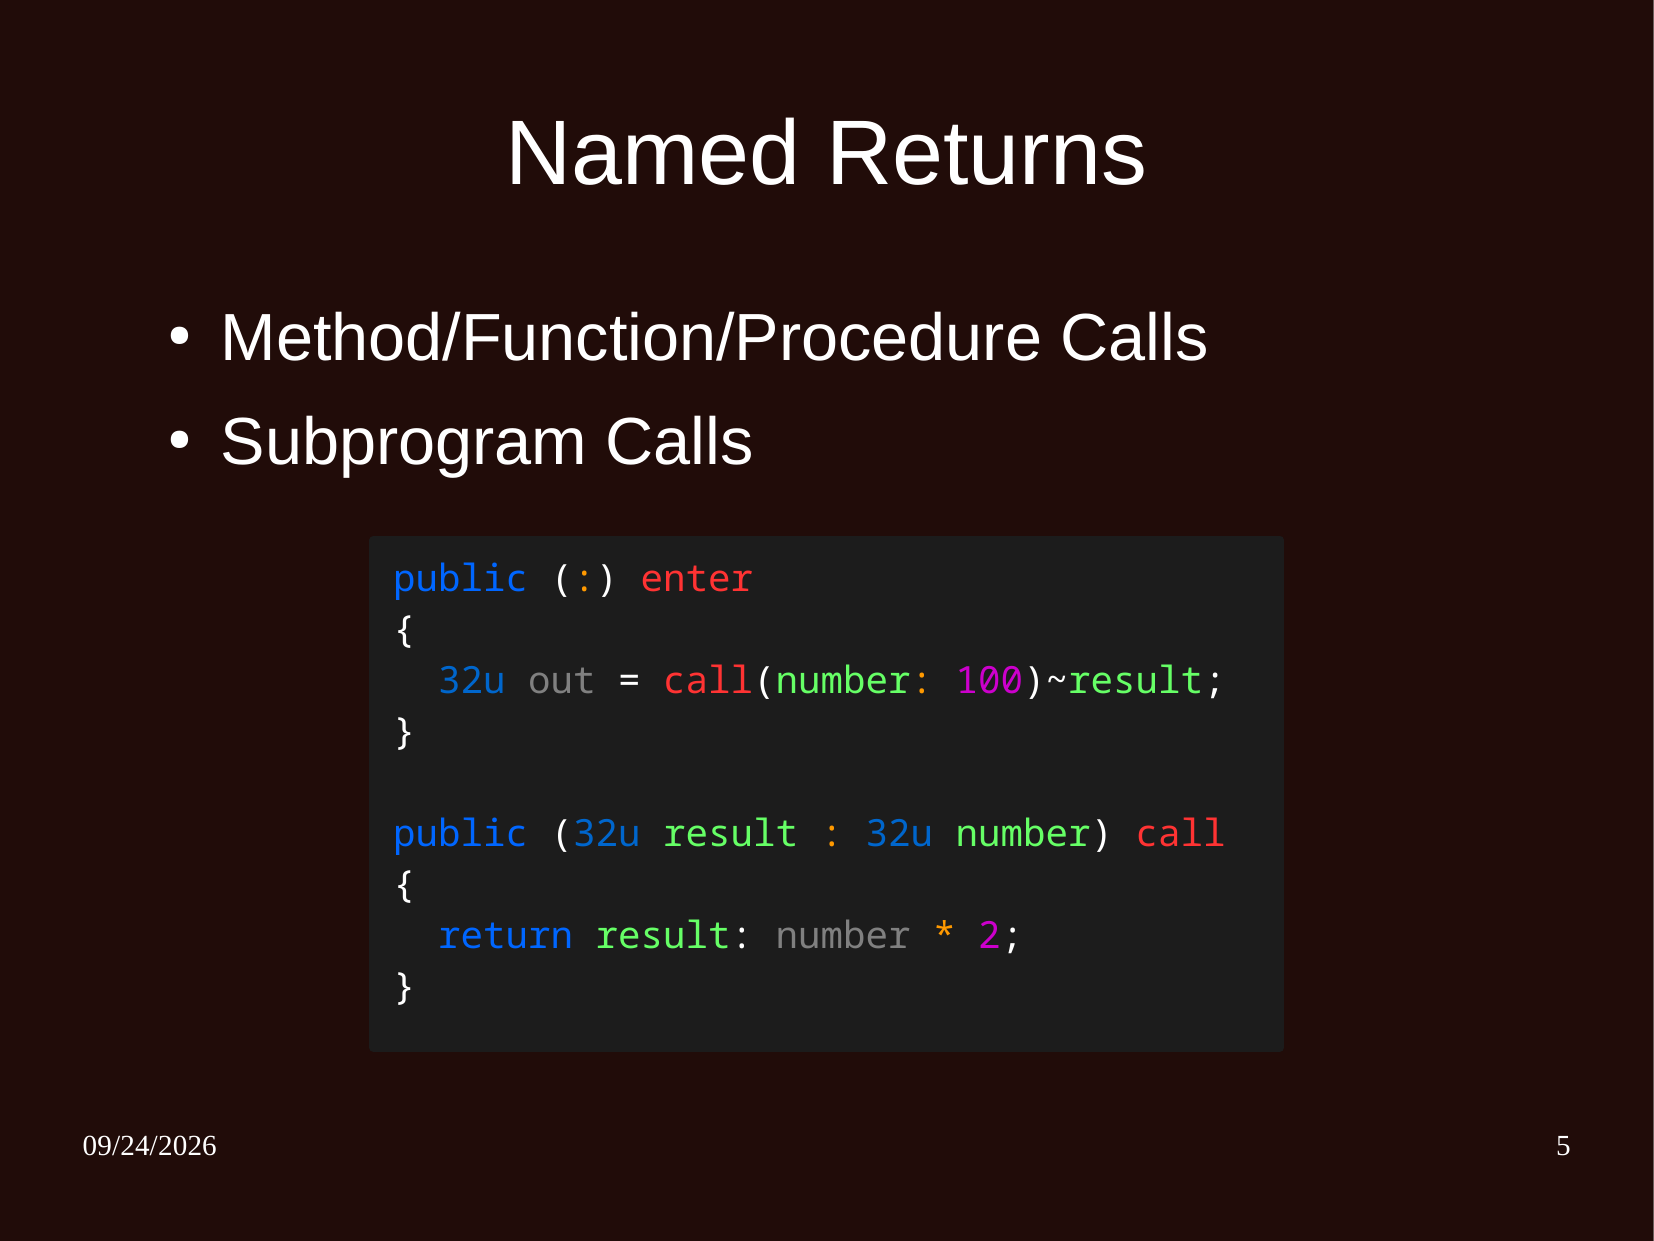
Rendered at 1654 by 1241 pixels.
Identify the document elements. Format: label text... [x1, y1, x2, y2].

text_box public (:) enter { 32u out = call(number: 100)~result; } public (32u result : 32u number) call { return result: number * 2; } [373, 540, 1280, 1048]
list Method/Function/Procedure Calls Subprogram Calls [150, 300, 1501, 601]
title Named Returns [82, 49, 1571, 257]
picture [0, 0, 1654, 1241]
